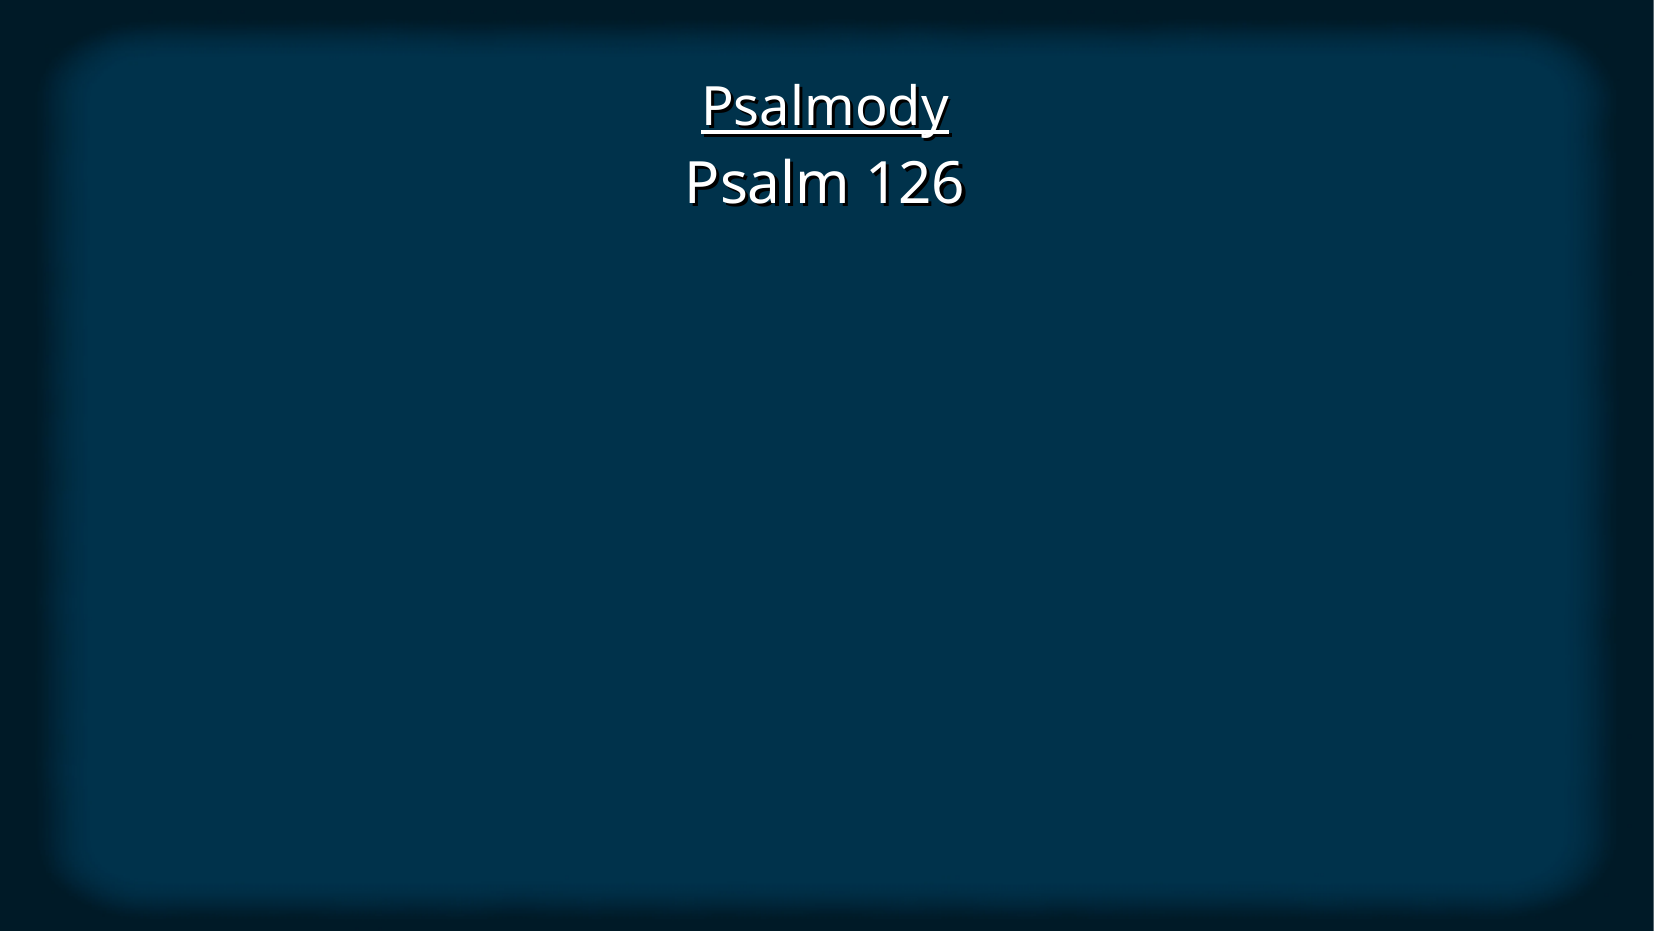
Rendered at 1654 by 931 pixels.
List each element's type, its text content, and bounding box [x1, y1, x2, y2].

text_box Psalmody Psalm 126 [60, 60, 1591, 224]
picture [0, 0, 1654, 931]
